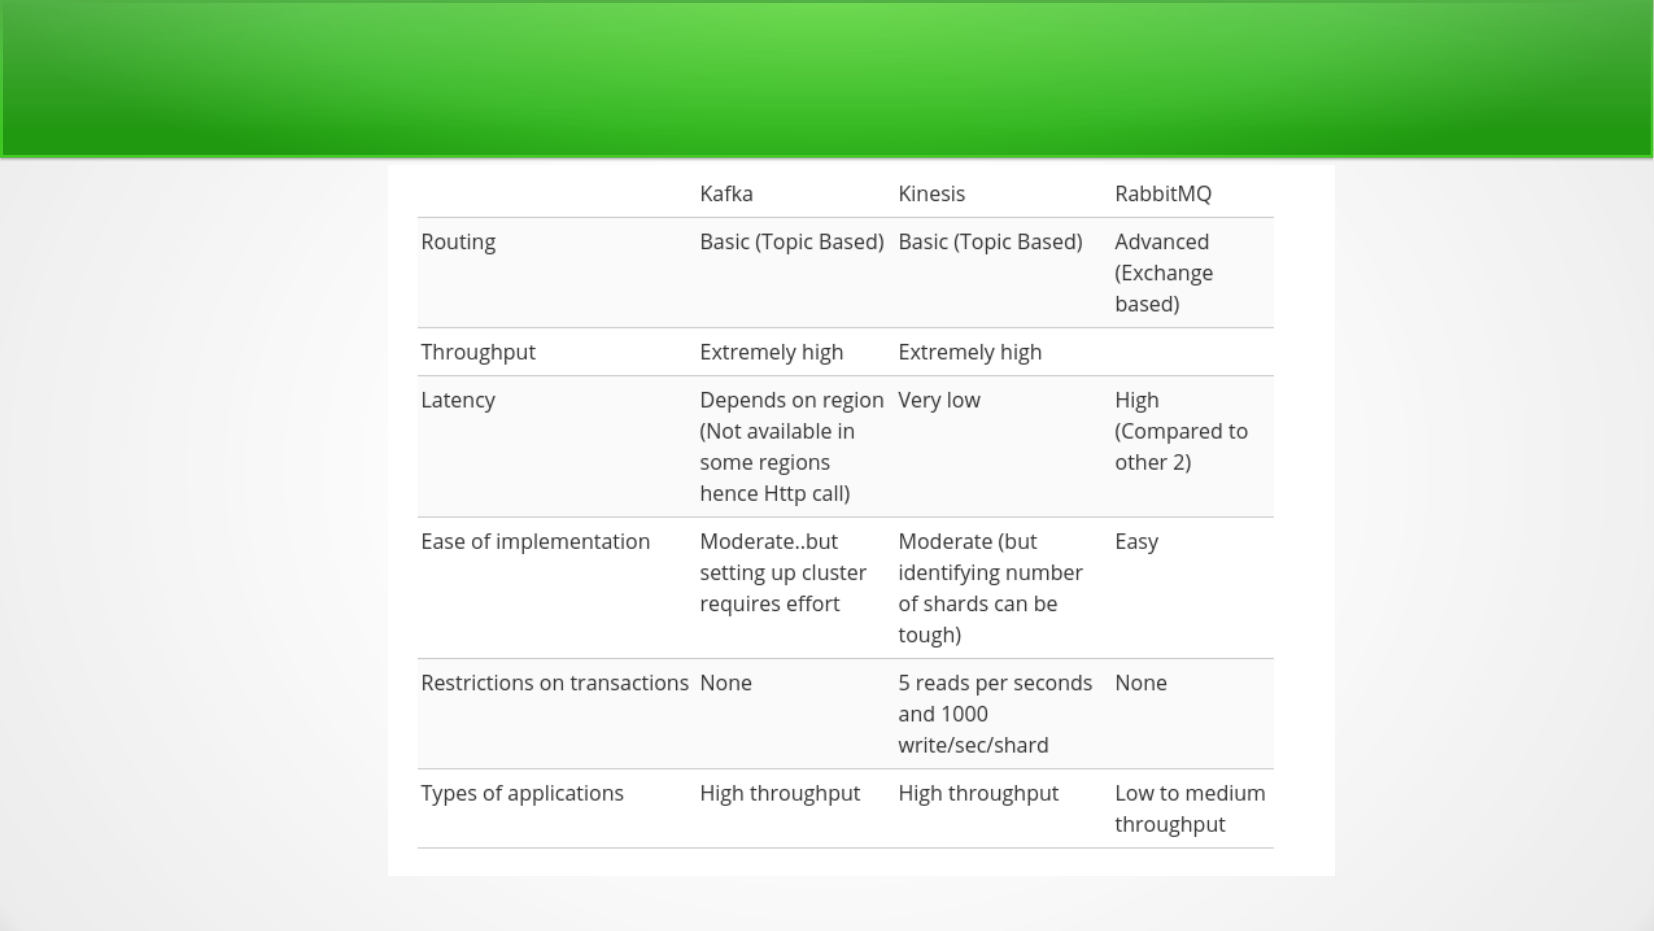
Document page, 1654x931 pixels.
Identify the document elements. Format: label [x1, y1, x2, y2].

picture [388, 165, 1335, 876]
